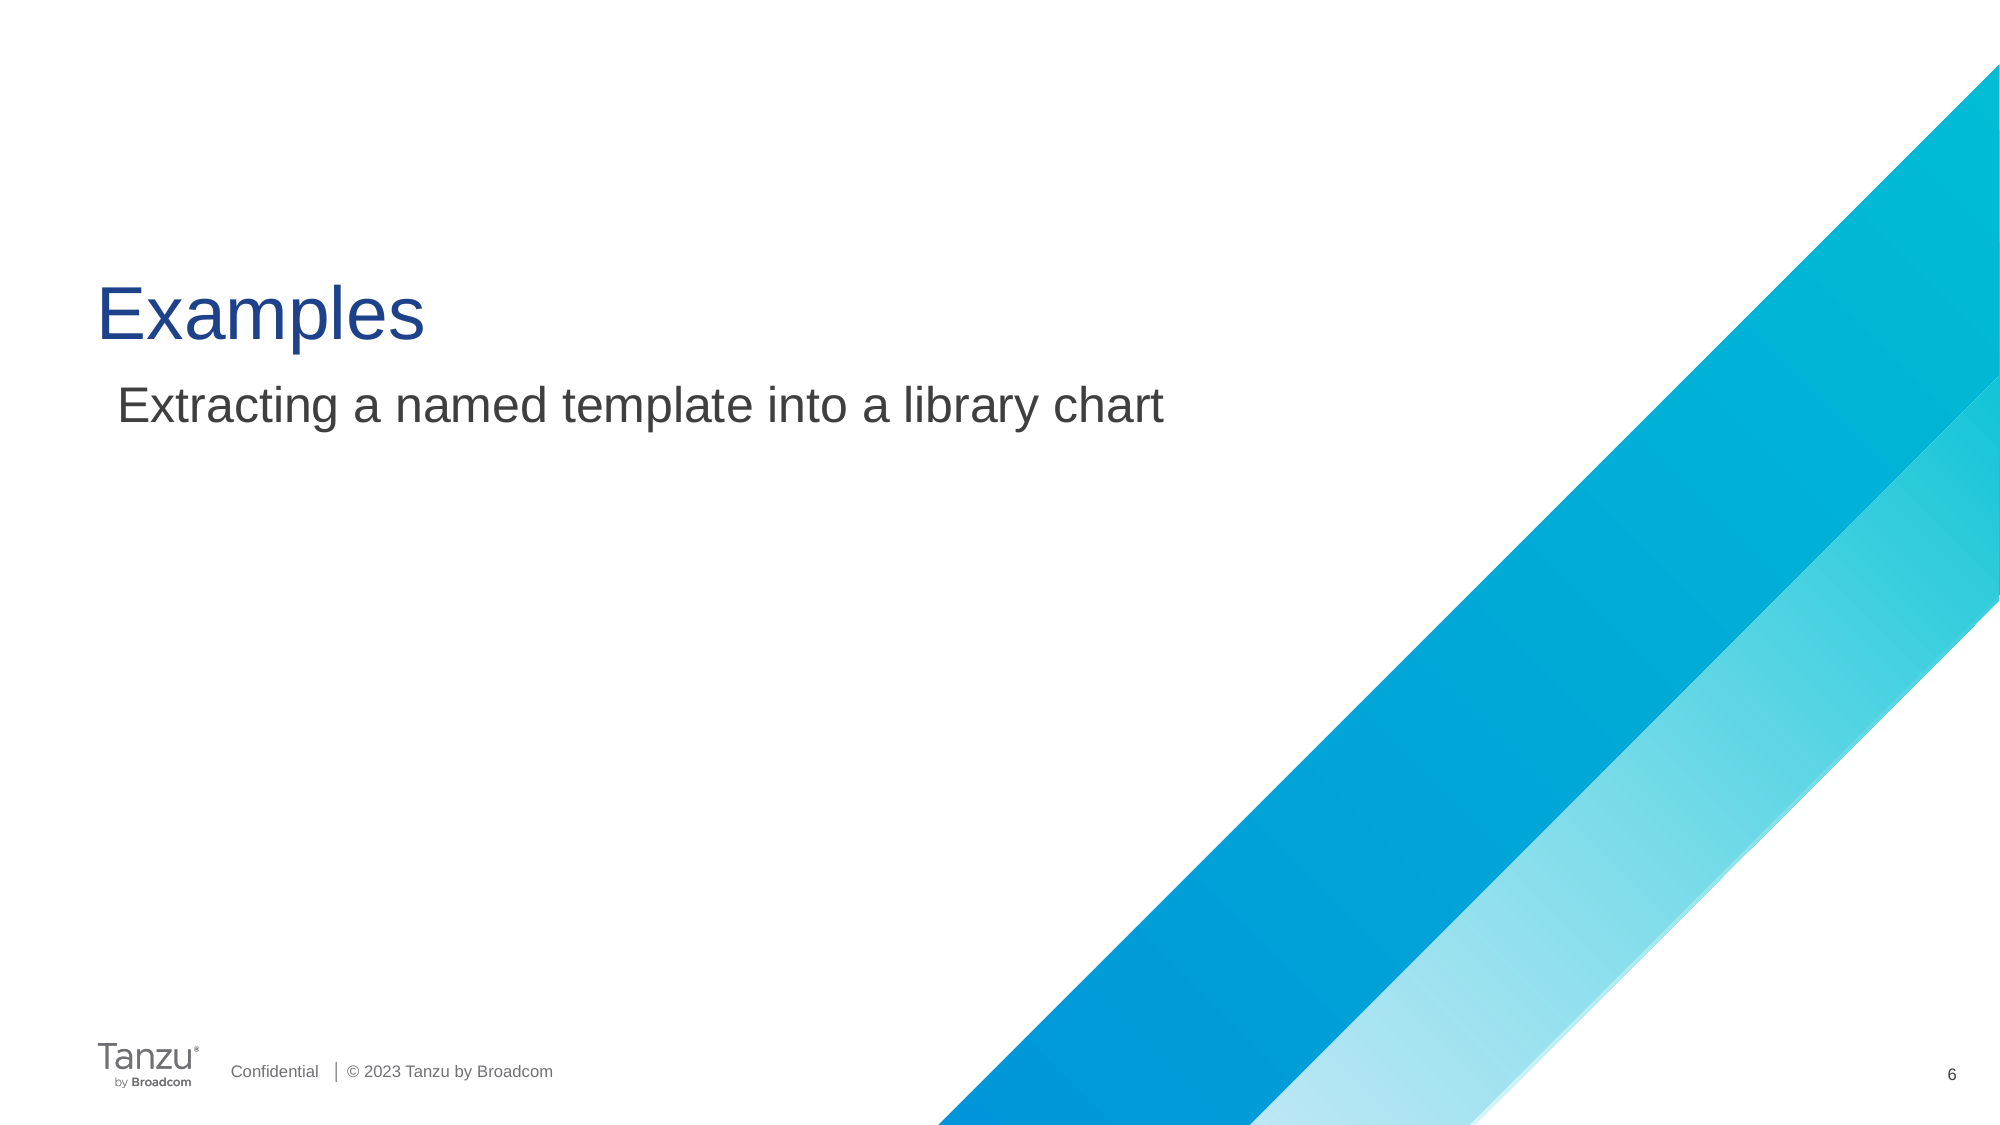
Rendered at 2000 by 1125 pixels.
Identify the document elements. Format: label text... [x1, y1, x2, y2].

picture [97, 1043, 199, 1088]
title Examples [96, 154, 1178, 356]
subtitle Extracting a named template into a library chart [98, 371, 1243, 487]
